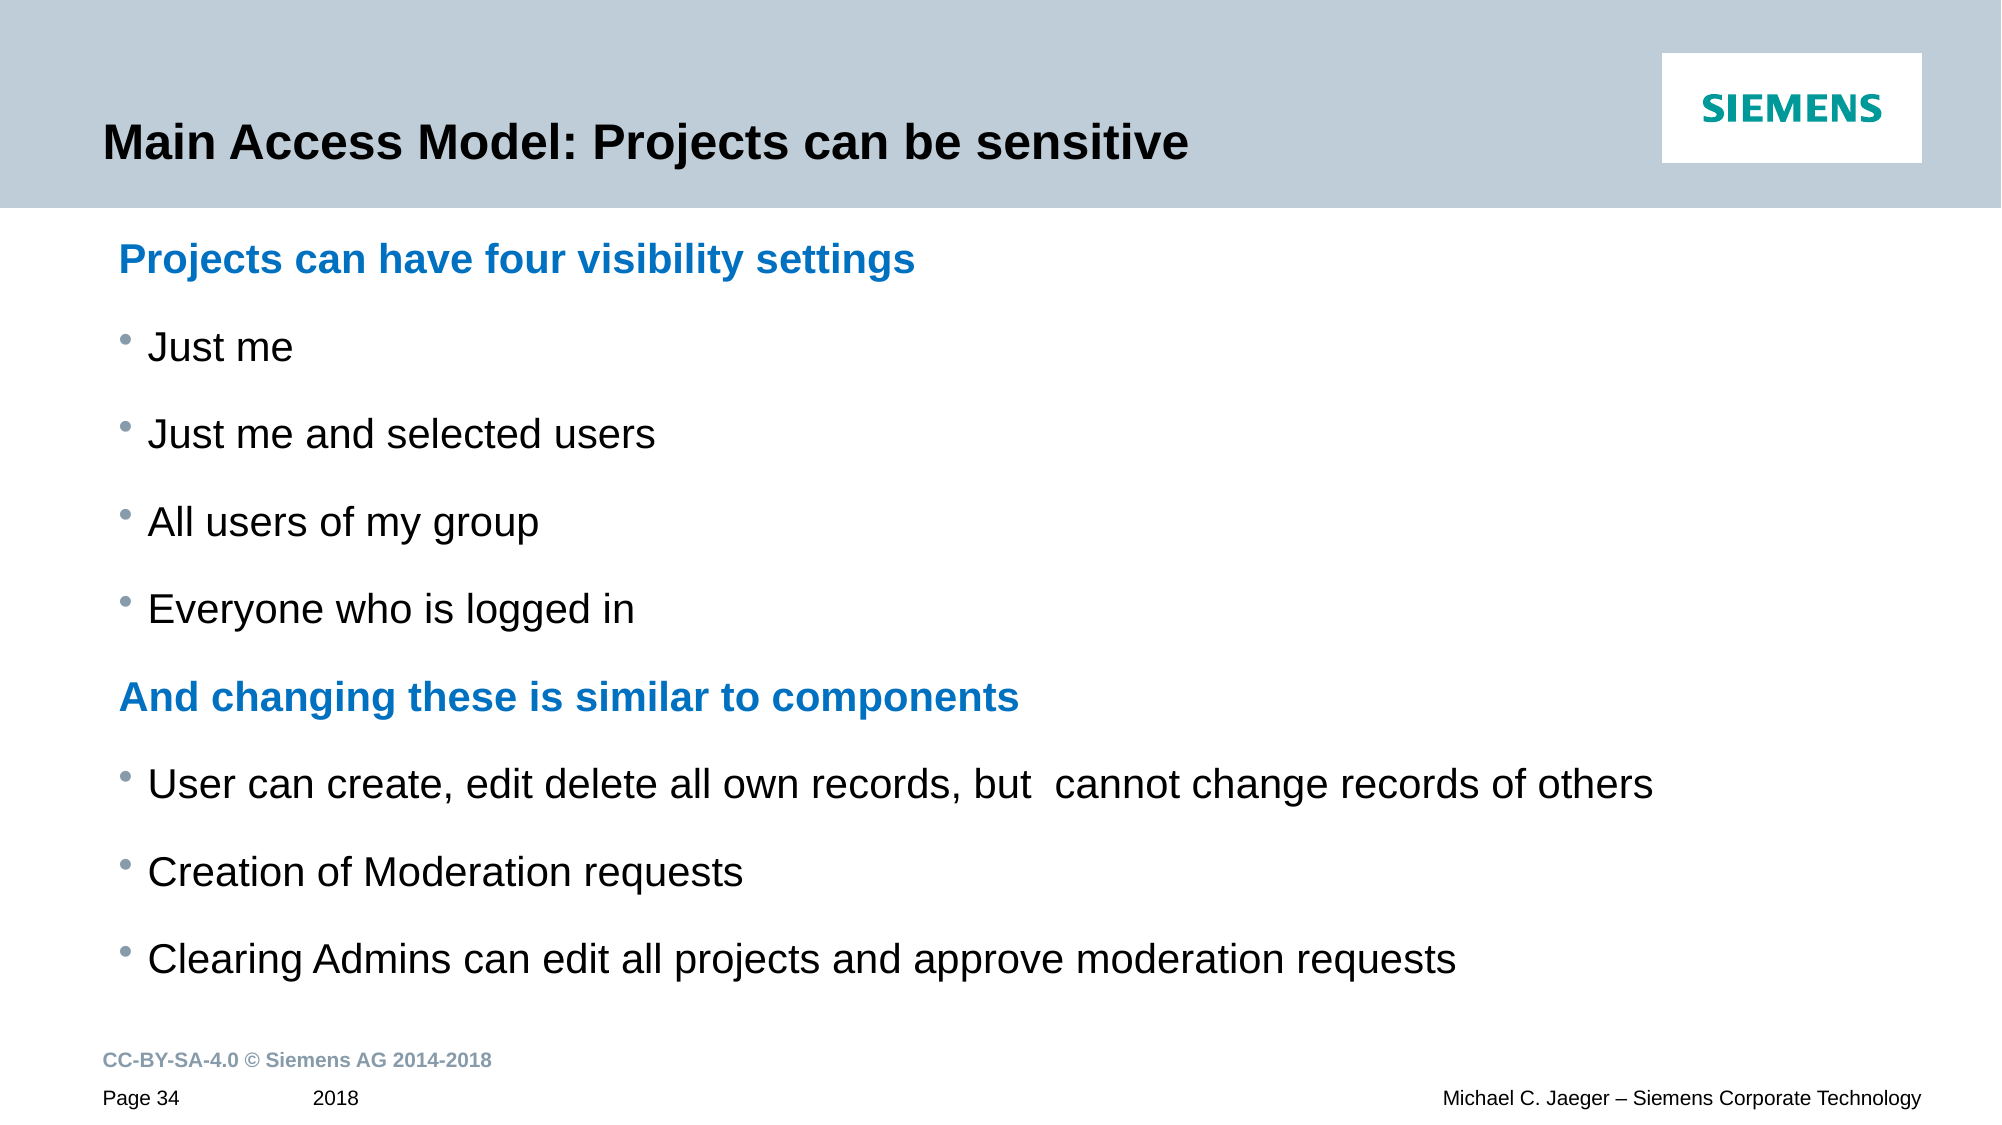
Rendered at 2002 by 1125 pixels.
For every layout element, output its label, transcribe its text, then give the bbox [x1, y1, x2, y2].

title Main Access Model: Projects can be sensitive [0, 0, 2001, 208]
list Projects can have four visibility settings Just me Just me and selected users All users of my group Everyone who is logged in And changing these is similar to components User can create, edit delete all own records, but cannot change records of others Creation of Moderation requests Clearing Admins can edit all projects and approve moderation requests [118, 231, 1871, 990]
